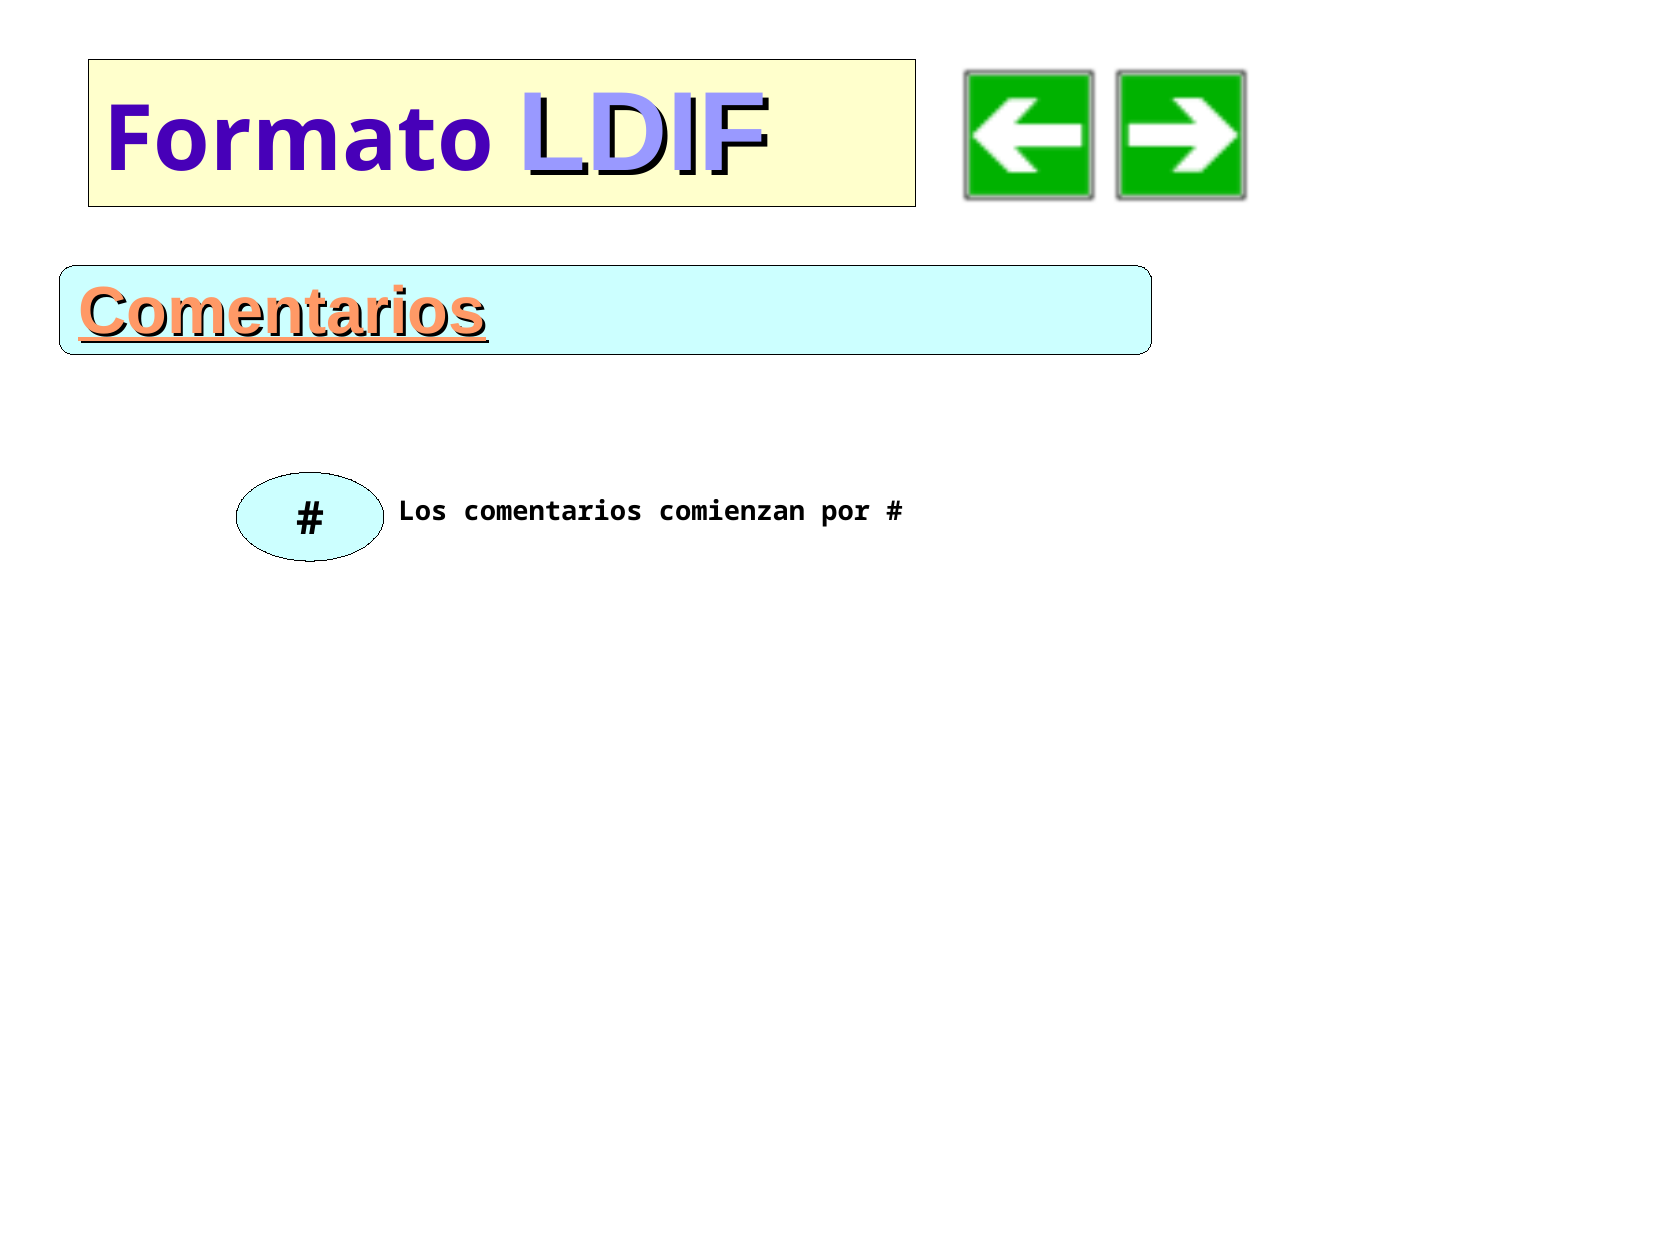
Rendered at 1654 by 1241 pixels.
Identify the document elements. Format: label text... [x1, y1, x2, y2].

text_box # [236, 472, 383, 562]
text_box Los comentarios comienzan por # [383, 484, 1300, 533]
text_box Comentarios [59, 265, 1152, 355]
picture [956, 62, 1105, 211]
picture [1108, 62, 1257, 211]
text_box Formato LDIF [88, 59, 916, 207]
